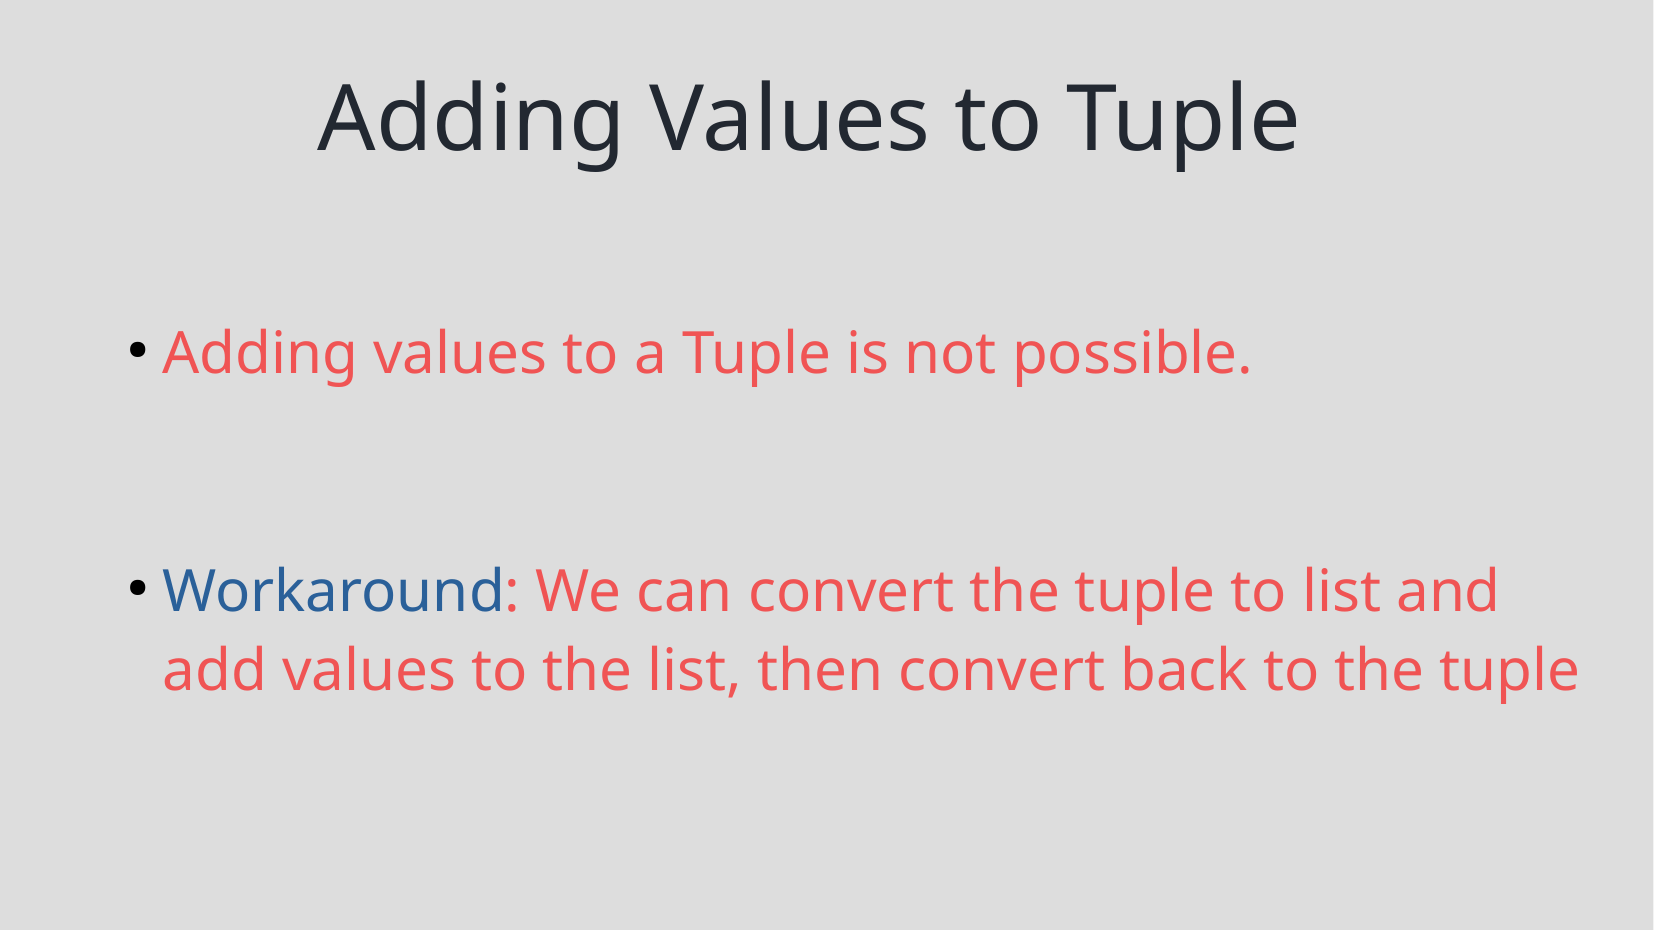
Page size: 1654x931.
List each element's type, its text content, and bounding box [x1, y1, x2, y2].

text_box Adding values to a Tuple is not possible. Workaround: We can convert the tuple to list and add values to the list, then convert back to the tuple [112, 225, 1613, 816]
title Adding Values to Tuple [82, 37, 1538, 193]
